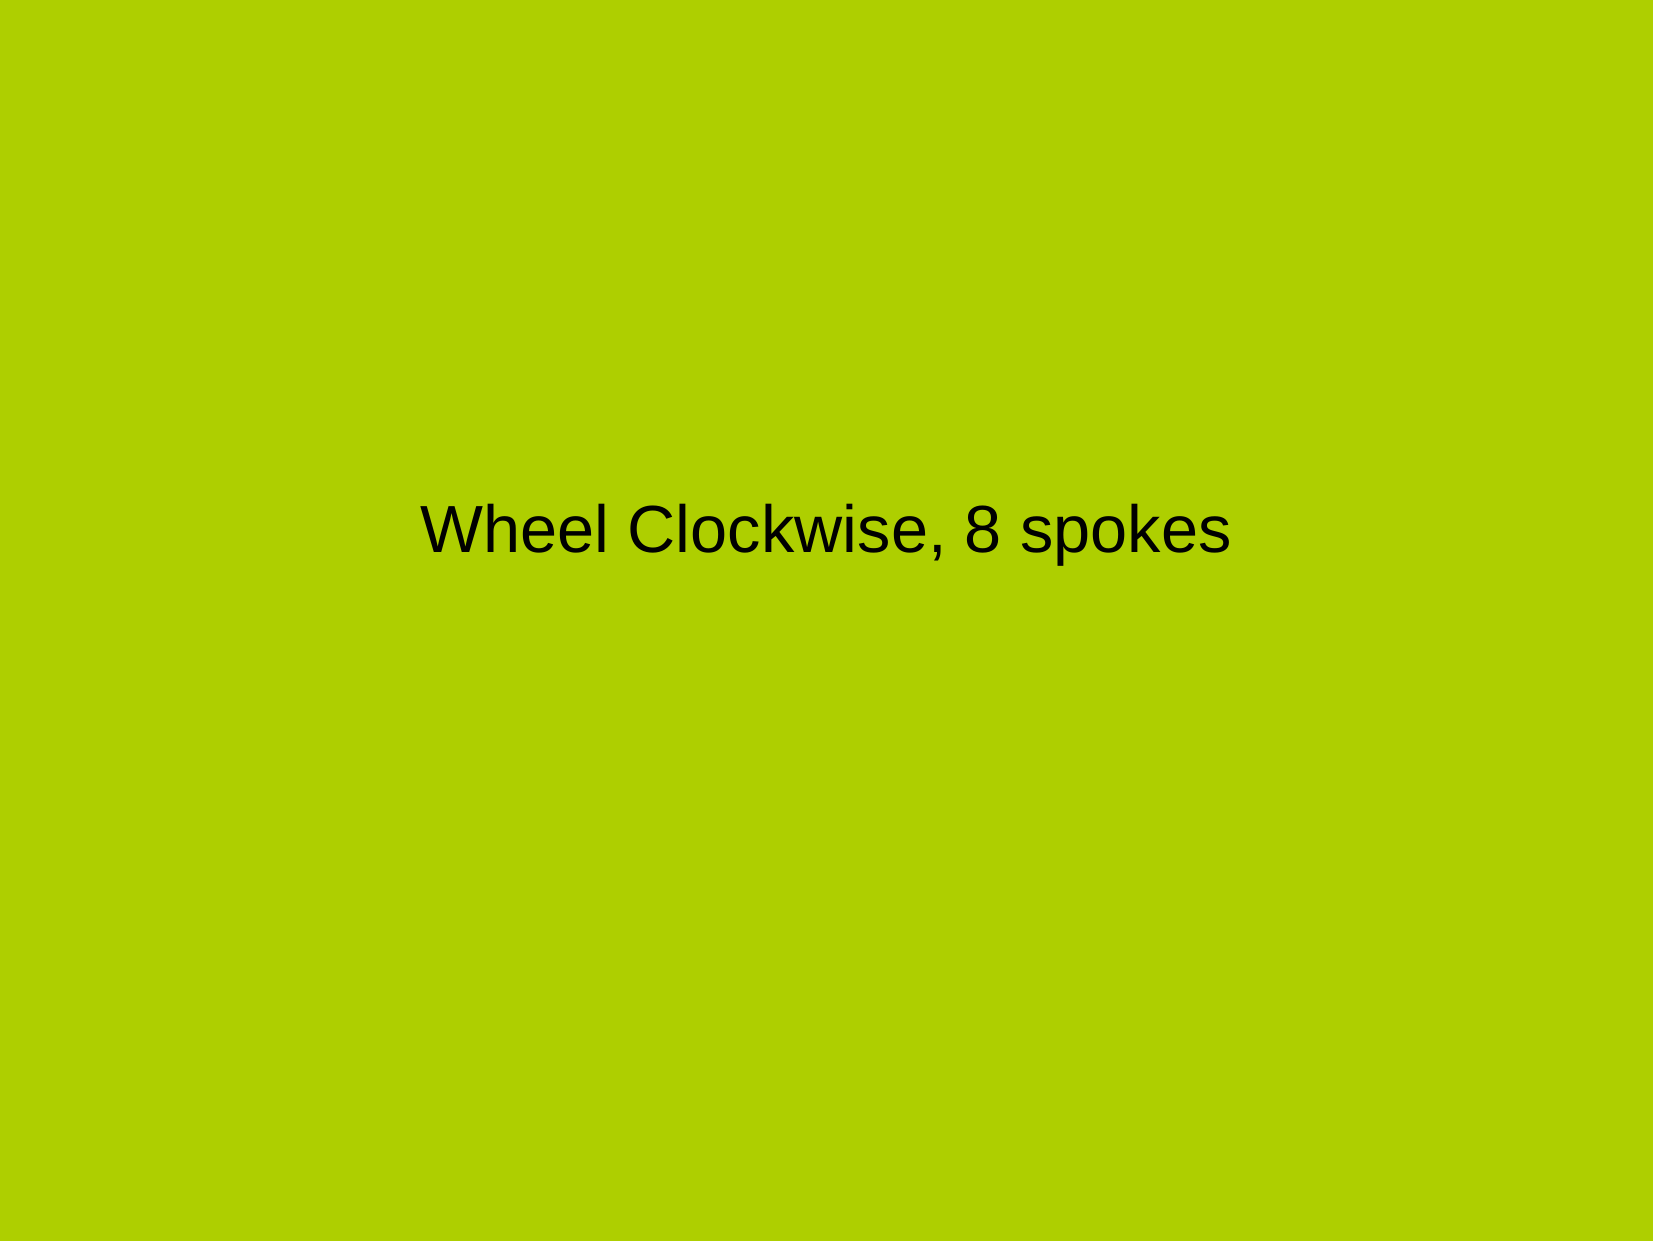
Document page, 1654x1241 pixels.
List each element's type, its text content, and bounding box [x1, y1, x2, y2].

subtitle Wheel Clockwise, 8 spokes [82, 49, 1571, 1010]
